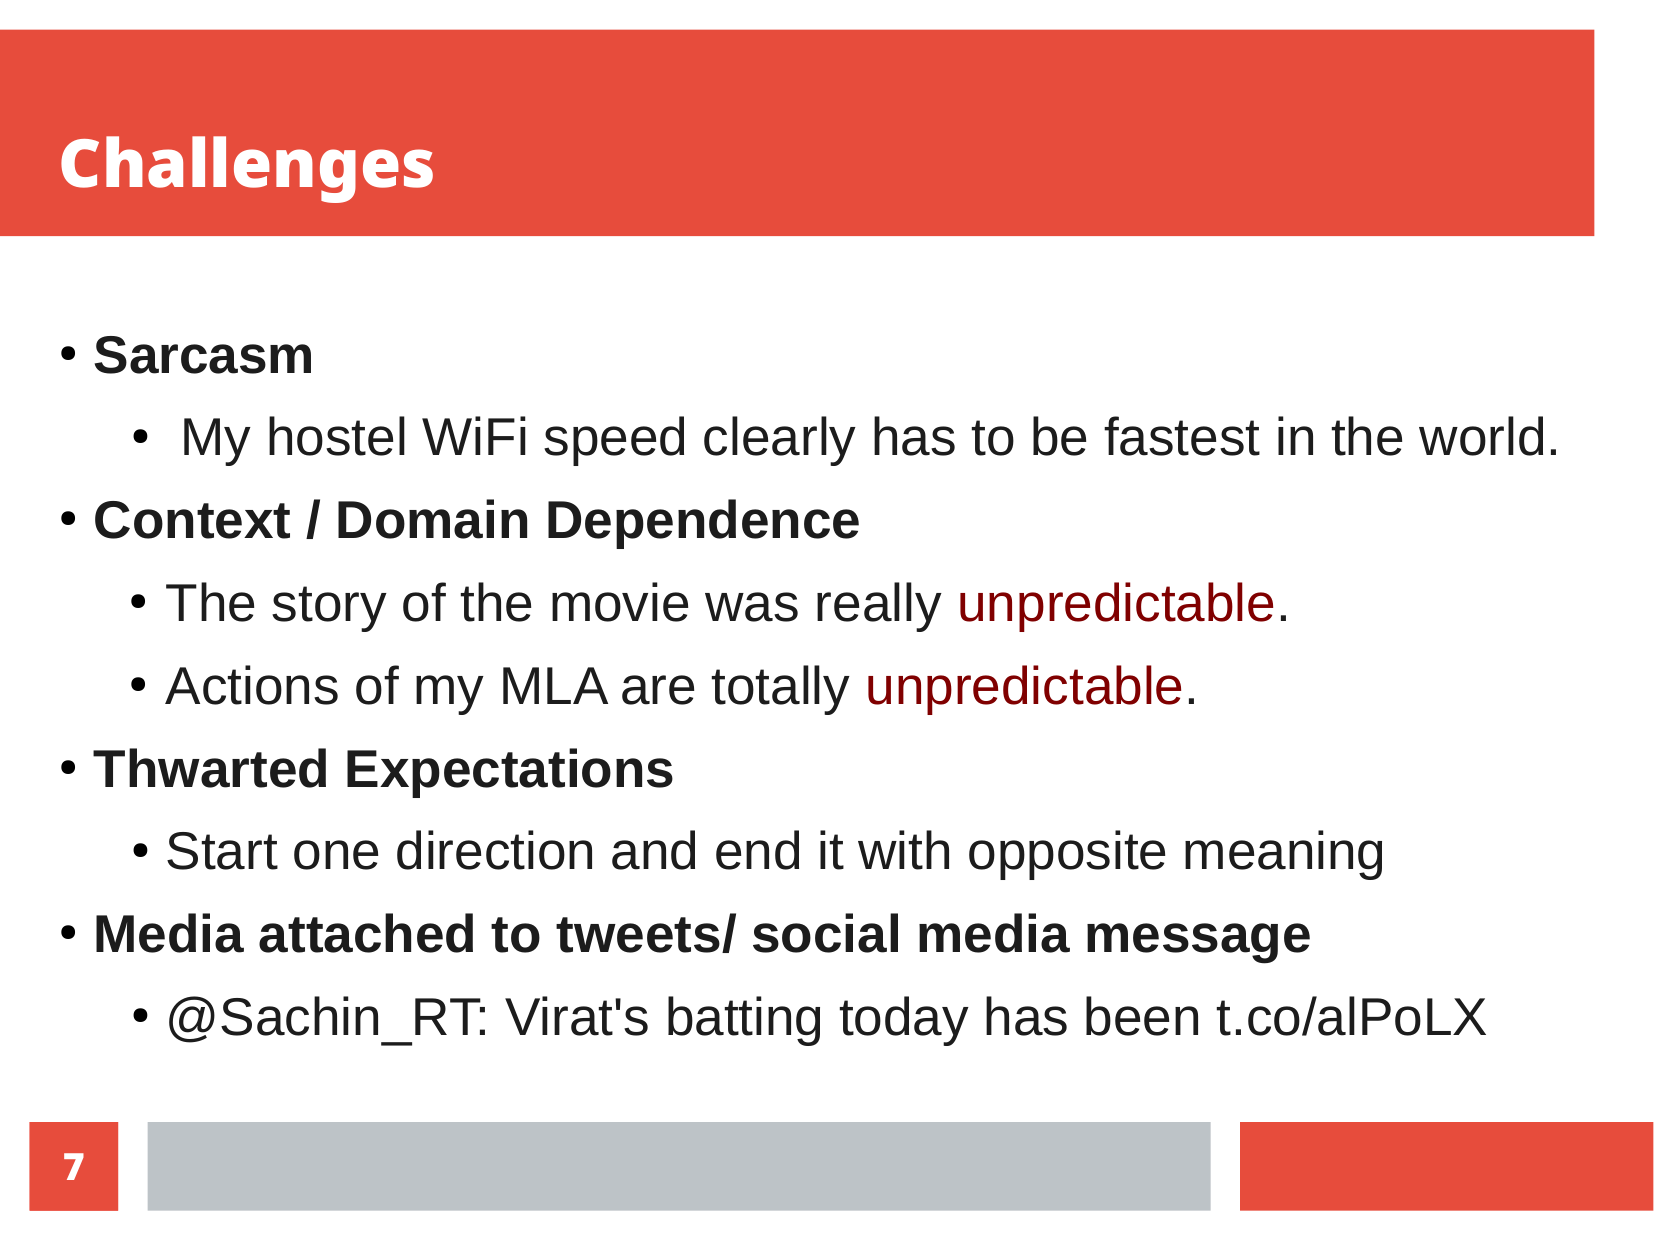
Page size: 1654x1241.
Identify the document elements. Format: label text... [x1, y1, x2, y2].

title Challenges [59, 59, 1595, 207]
list Sarcasm My hostel WiFi speed clearly has to be fastest in the world. Context / Domain Dependence The story of the movie was really unpredictable. Actions of my MLA are totally unpredictable. Thwarted Expectations Start one direction and end it with opposite meaning Media attached to tweets/ social media message @Sachin_RT: Virat's batting today has been t.co/alPoLX [59, 324, 1565, 1093]
